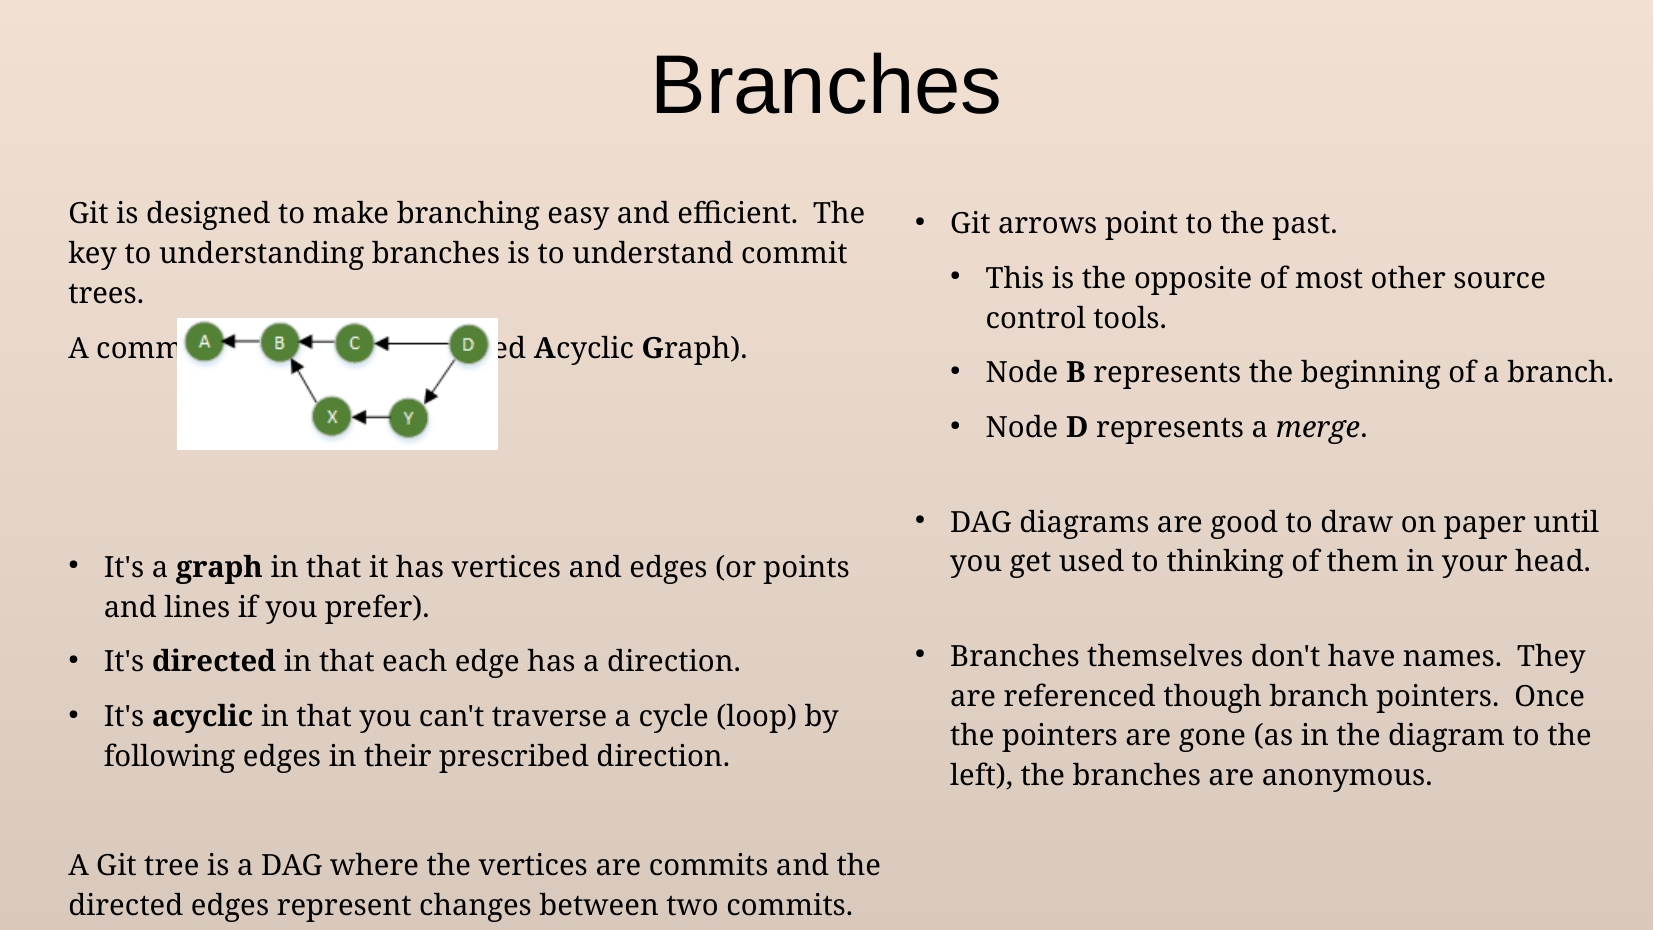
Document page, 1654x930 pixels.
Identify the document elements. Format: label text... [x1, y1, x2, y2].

picture [177, 318, 498, 450]
text_box Git is designed to make branching easy and efficient. The key to understanding branches is to understand commit trees. A commit tree is a DAG (Directed Acyclic Graph). It's a graph in that it has vertices and edges (or points and lines if you prefer). It's directed in that each edge has a direction. It's acyclic in that you can't traverse a cycle (loop) by following edges in their prescribed direction. A Git tree is a DAG where the vertices are commits and the directed edges represent changes between two commits. [53, 185, 909, 798]
title Branches [82, 19, 1571, 151]
text_box Git arrows point to the past. This is the opposite of most other source control tools. Node B represents the beginning of a branch. Node D represents a merge. DAG diagrams are good to draw on paper until you get used to thinking of them in your head. Branches themselves don't have names. They are referenced though branch pointers. Once the pointers are gone (as in the diagram to the left), the branches are anonymous. [900, 194, 1636, 681]
